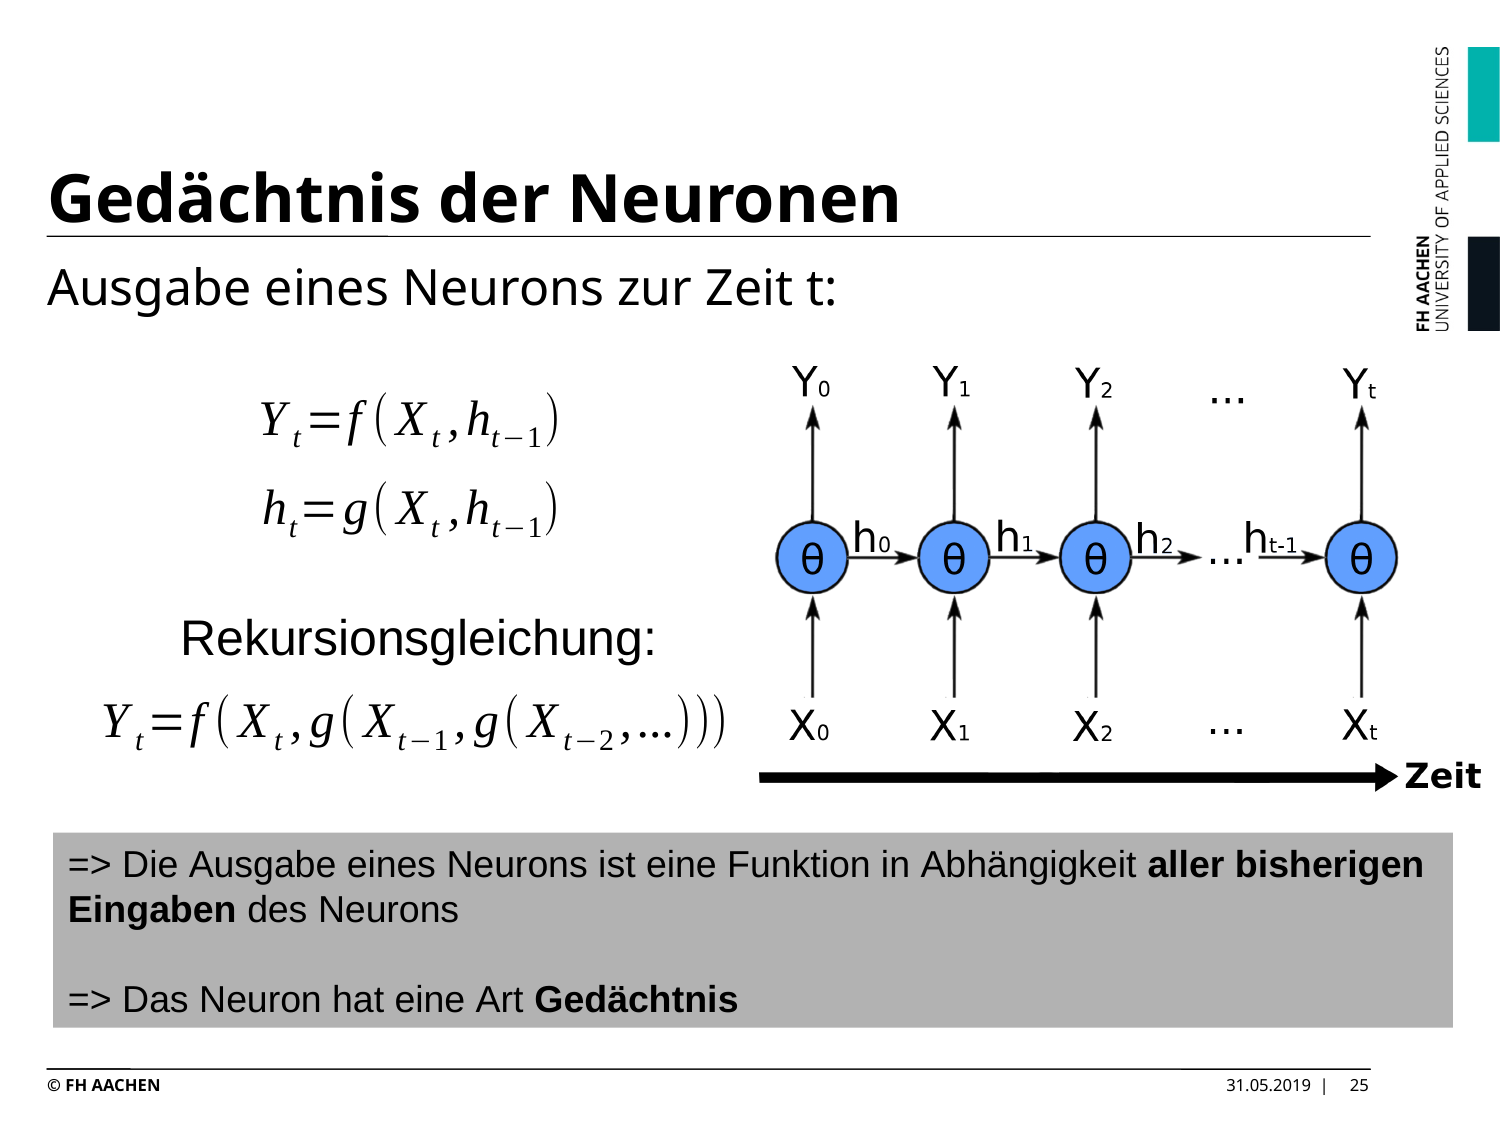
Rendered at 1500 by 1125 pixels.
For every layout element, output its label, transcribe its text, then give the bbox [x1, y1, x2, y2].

title Gedächtnis der Neuronen [47, 153, 1371, 237]
list Ausgabe eines Neurons zur Zeit t: [47, 255, 1371, 1047]
text_box Rekursionsgleichung: [165, 598, 673, 674]
picture [759, 366, 1481, 792]
chart [255, 479, 567, 544]
text_box => Die Ausgabe eines Neurons ist eine Funktion in Abhängigkeit aller bisherigen Eingaben des Neurons => Das Neuron hat eine Art Gedächtnis [53, 832, 1453, 1028]
chart [251, 389, 567, 454]
chart [94, 692, 734, 756]
picture [1404, 47, 1500, 331]
